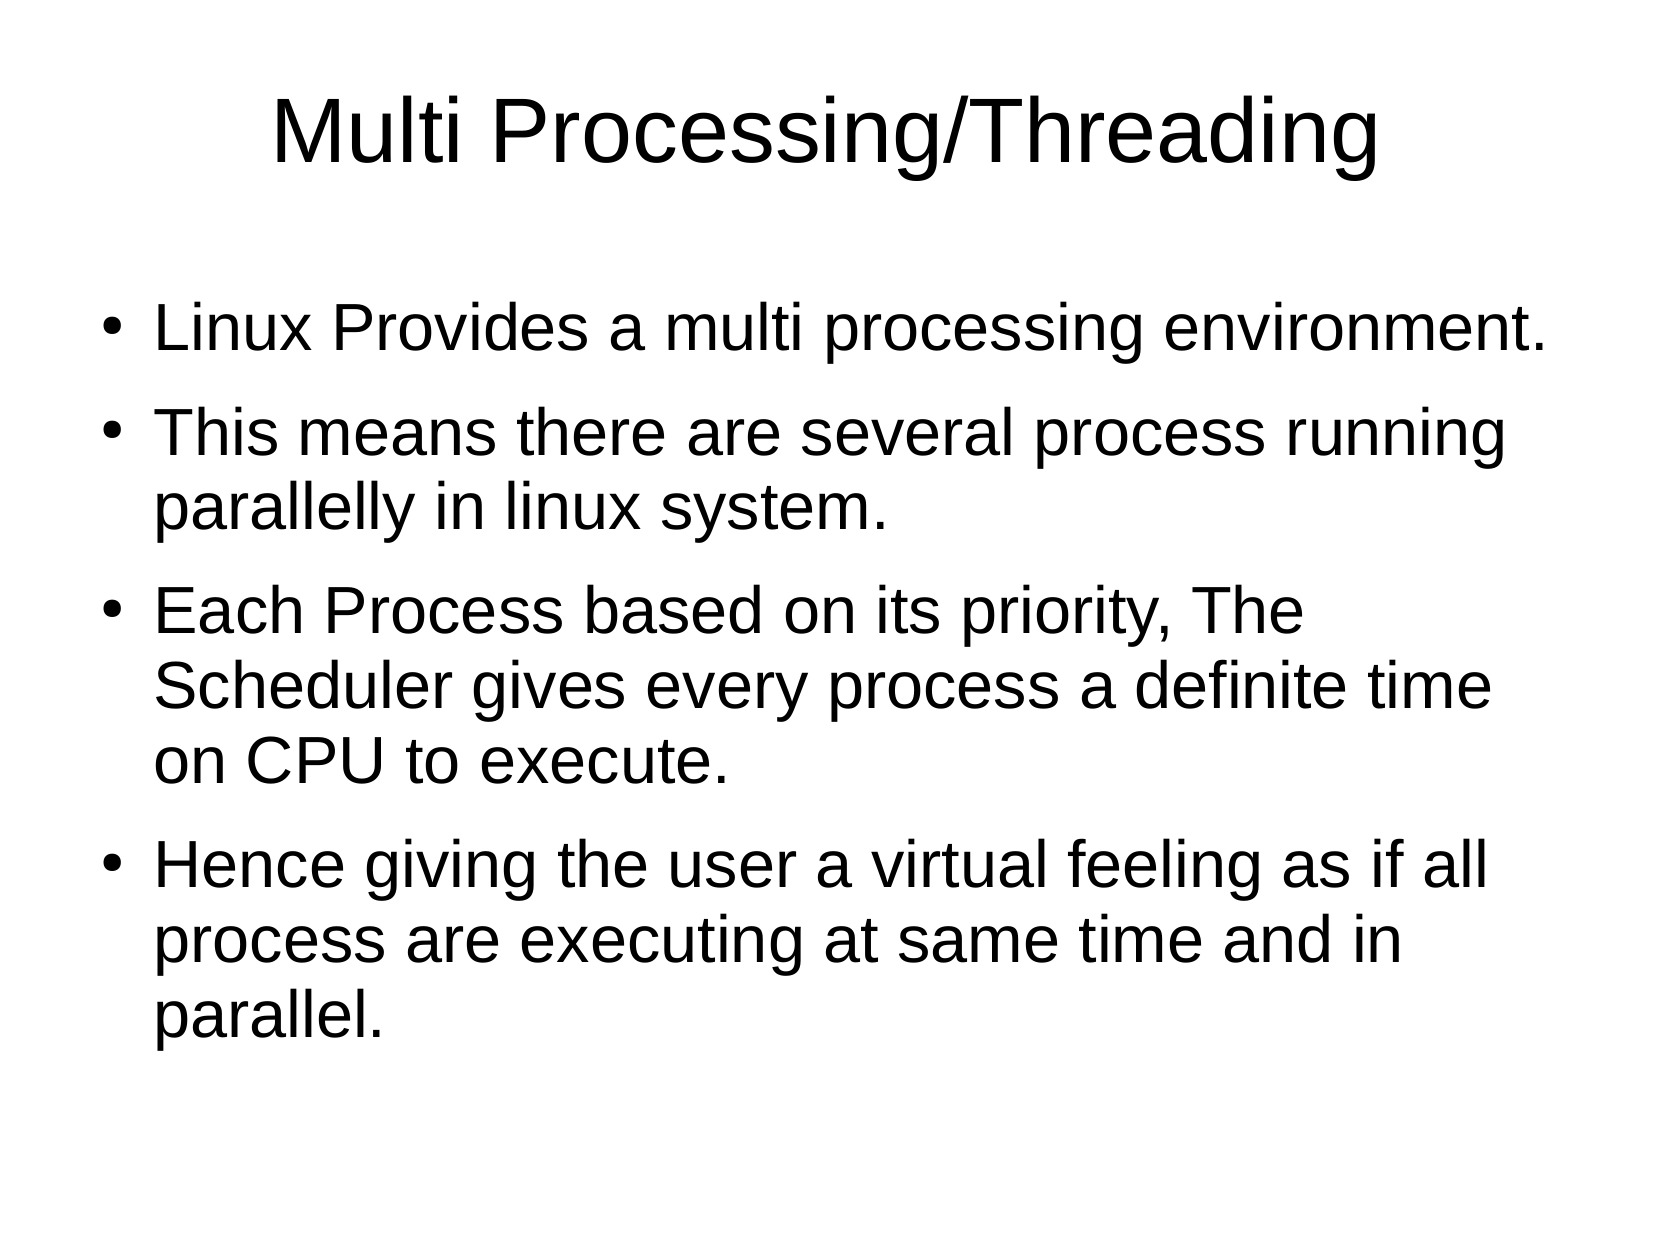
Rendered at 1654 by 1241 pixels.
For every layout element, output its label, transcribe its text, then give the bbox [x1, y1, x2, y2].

list Linux Provides a multi processing environment. This means there are several process running parallelly in linux system. Each Process based on its priority, The Scheduler gives every process a definite time on CPU to execute. Hence giving the user a virtual feeling as if all process are executing at same time and in parallel. [82, 290, 1571, 1123]
title Multi Processing/Threading [82, 49, 1571, 213]
